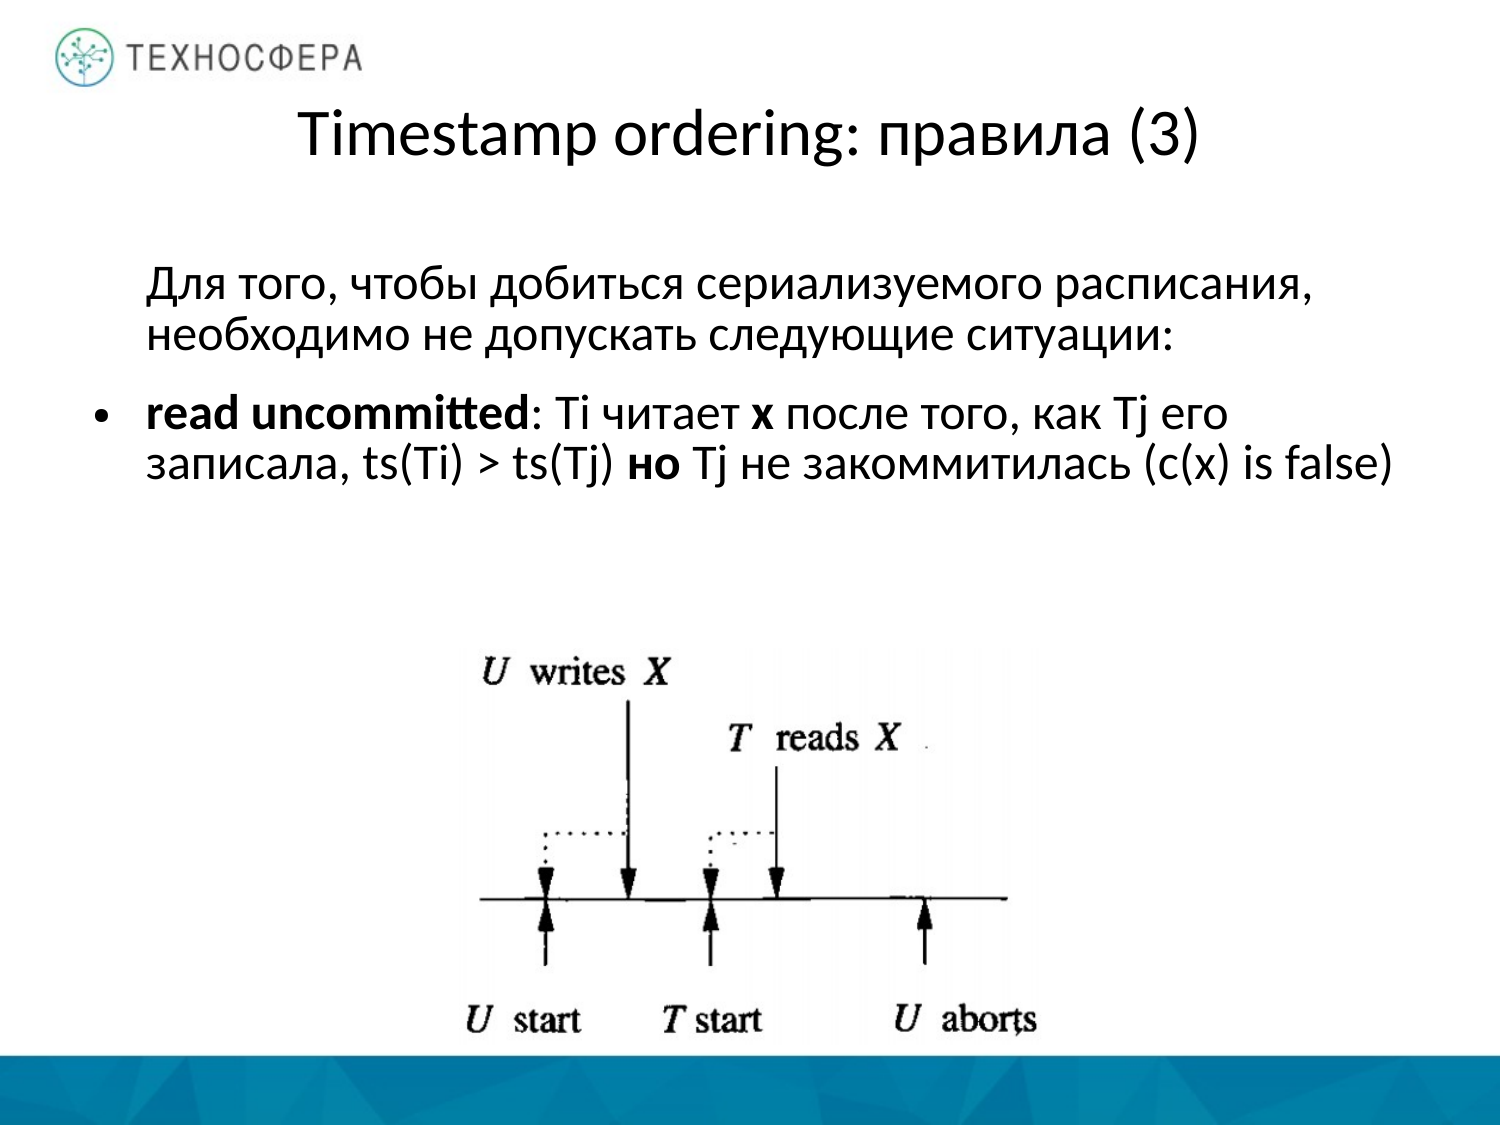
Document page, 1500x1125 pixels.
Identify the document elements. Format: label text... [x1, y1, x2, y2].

list Для того, чтобы добиться сериализуемого расписания, необходимо не допускать следующие ситуации: read uncommitted: Ti читает x после того, как Tj его записала, ts(Ti) > ts(Tj) но Tj не закоммитилась (с(x) is false) [75, 262, 1425, 1005]
picture [0, 0, 1500, 1057]
title Timestamp ordering: правила (3) [75, 45, 1425, 233]
